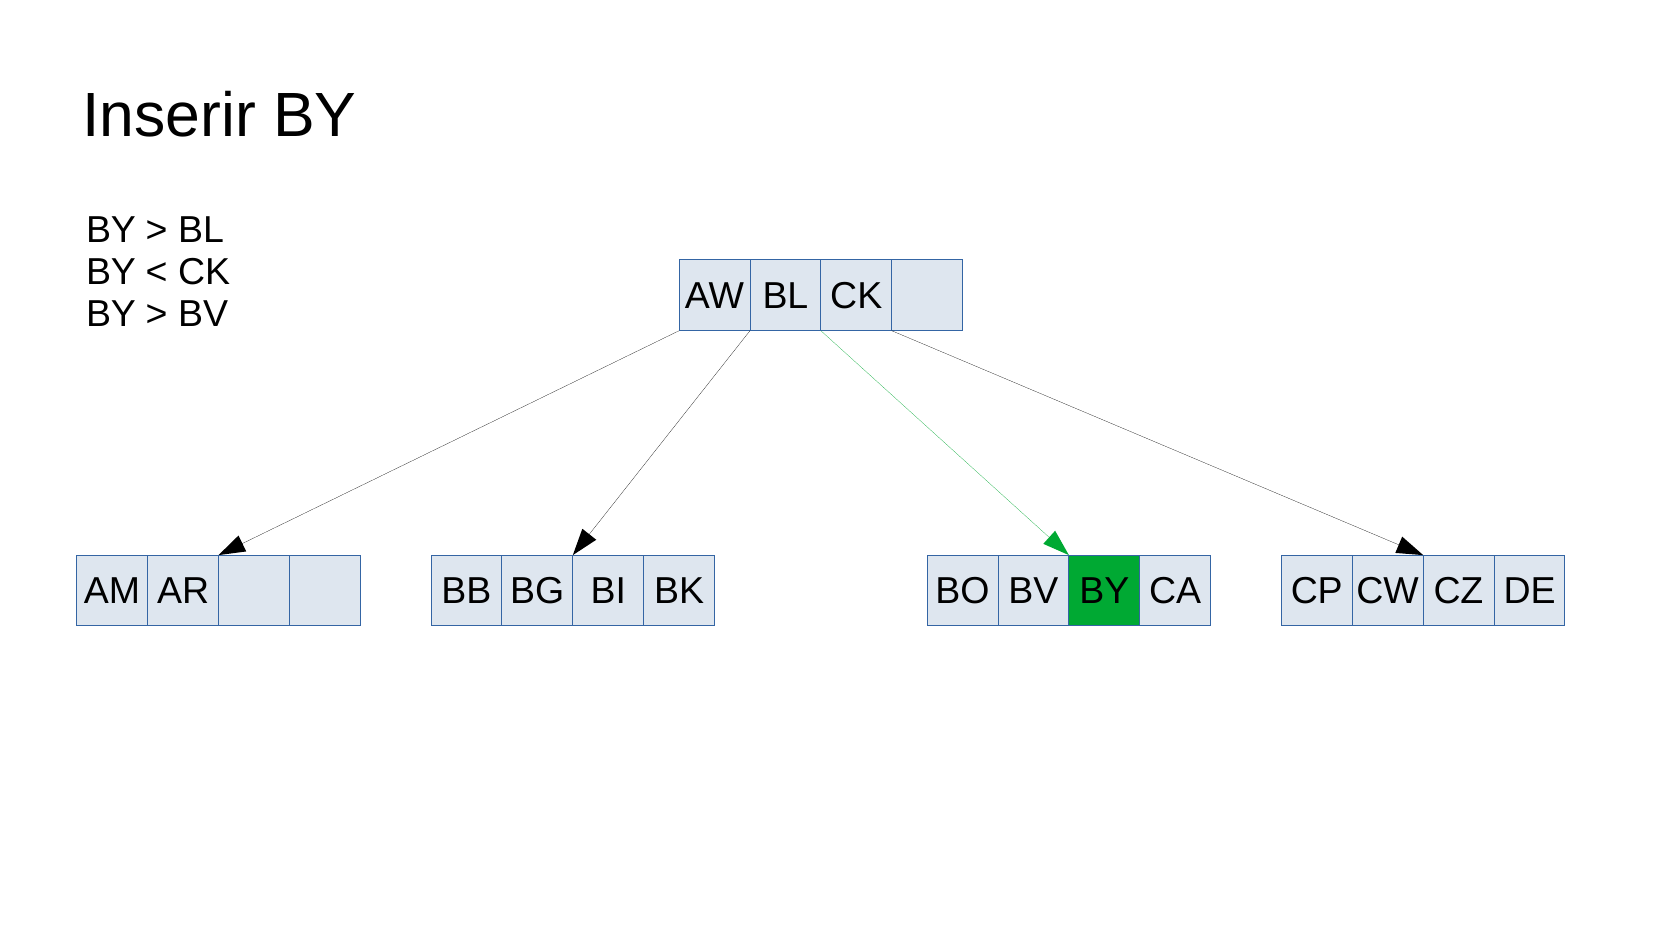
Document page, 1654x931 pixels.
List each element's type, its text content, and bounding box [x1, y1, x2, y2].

text_box CZ [1423, 555, 1494, 626]
text_box BO [927, 555, 998, 626]
text_box [218, 555, 361, 626]
text_box CA [1139, 555, 1211, 626]
text_box DE [1494, 555, 1565, 626]
text_box BY > BL BY < CK BY > BV [71, 200, 246, 342]
text_box CP [1281, 555, 1352, 626]
text_box AR [147, 555, 218, 626]
text_box [891, 259, 963, 331]
text_box BY [1068, 555, 1139, 626]
text_box BB [431, 555, 501, 626]
text_box BV [998, 555, 1068, 626]
text_box BI [572, 555, 643, 626]
text_box BK [643, 555, 715, 626]
text_box BL [750, 259, 820, 331]
text_box AM [76, 555, 147, 626]
text_box BG [501, 555, 572, 626]
text_box CW [1352, 555, 1423, 626]
title Inserir BY [82, 37, 1571, 193]
text_box AW [679, 259, 750, 331]
text_box CK [820, 259, 891, 331]
